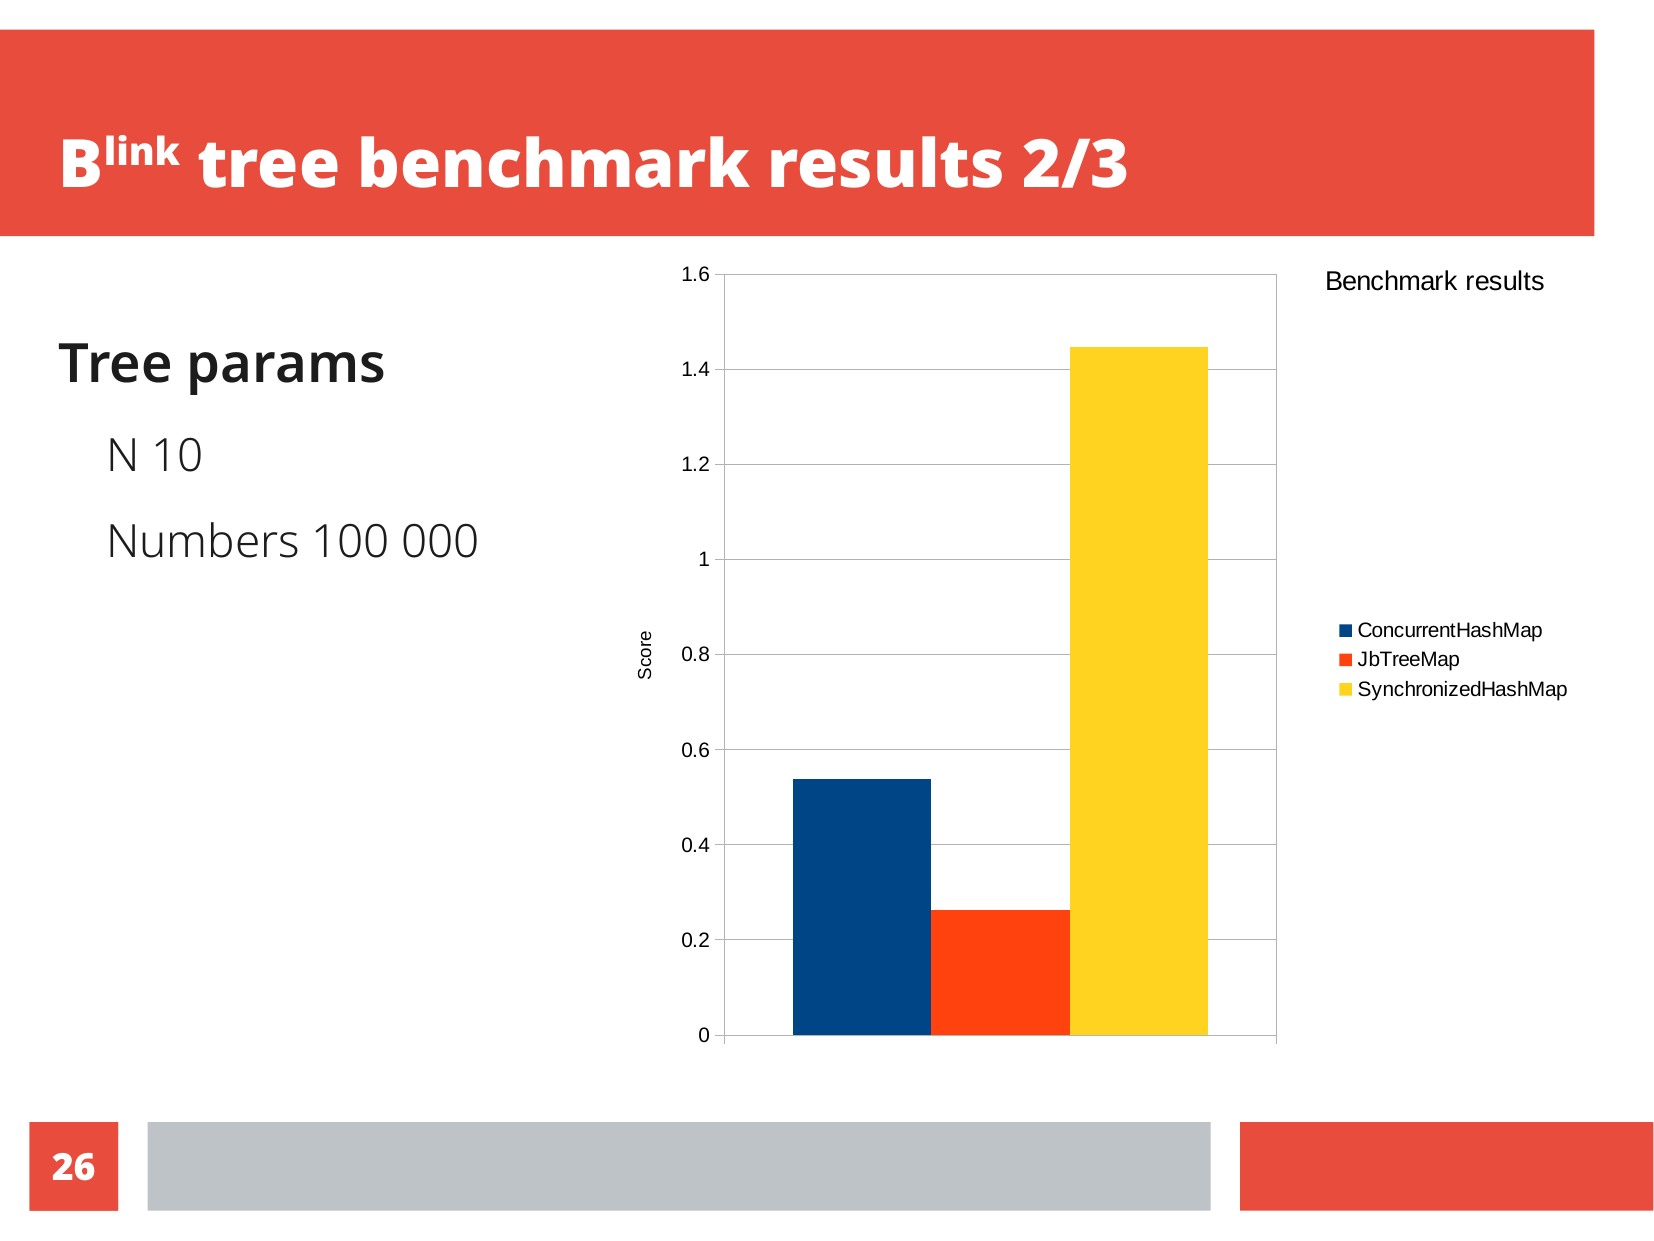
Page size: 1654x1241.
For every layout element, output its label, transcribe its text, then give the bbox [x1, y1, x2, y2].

chart [590, 257, 1587, 1063]
list Tree params N 10 Numbers 100 000 [59, 324, 1565, 1093]
title Blink tree benchmark results 2/3 [59, 59, 1595, 207]
